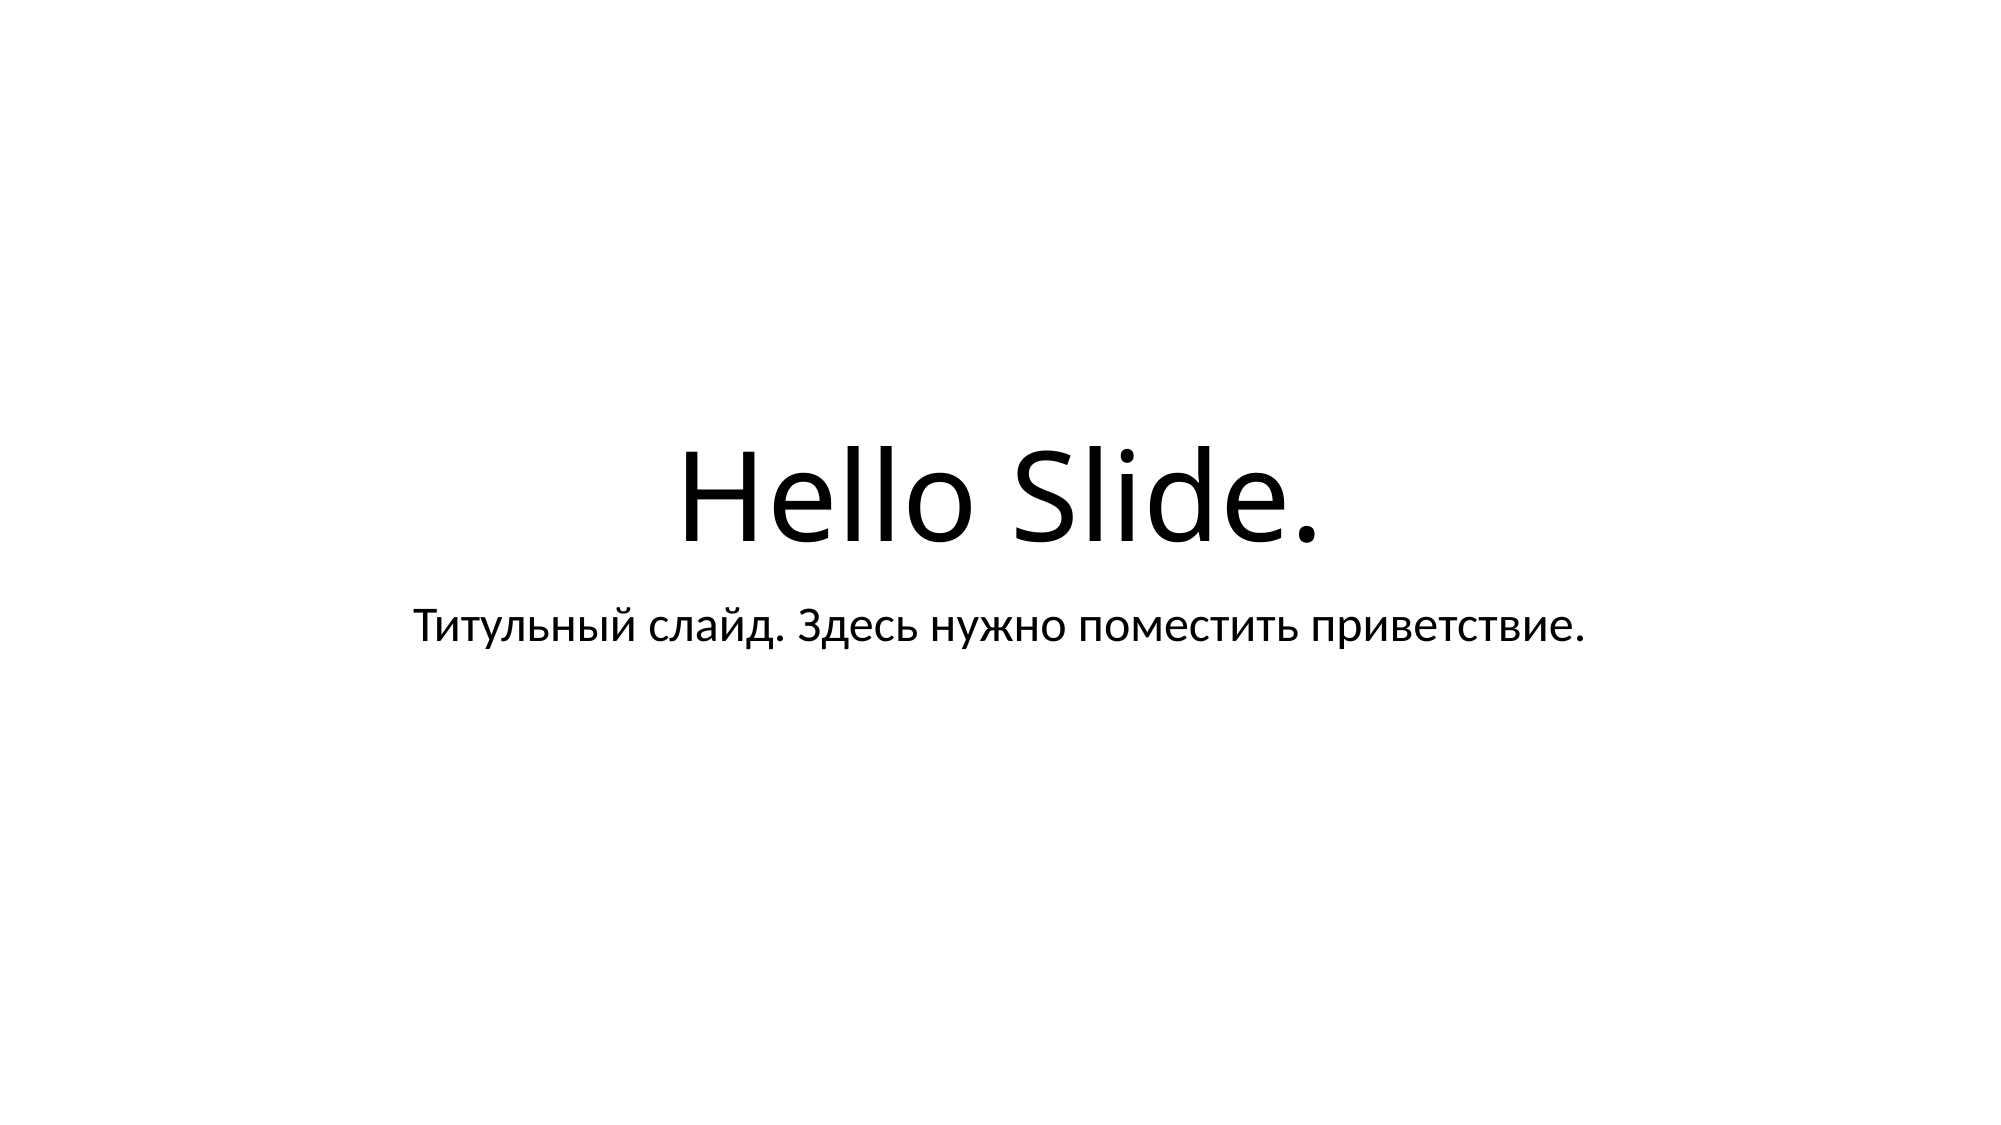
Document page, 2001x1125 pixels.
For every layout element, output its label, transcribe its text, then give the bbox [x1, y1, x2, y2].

title Hello Slide. [249, 184, 1750, 576]
subtitle Титульный слайд. Здесь нужно поместить приветствие. [249, 590, 1750, 863]
